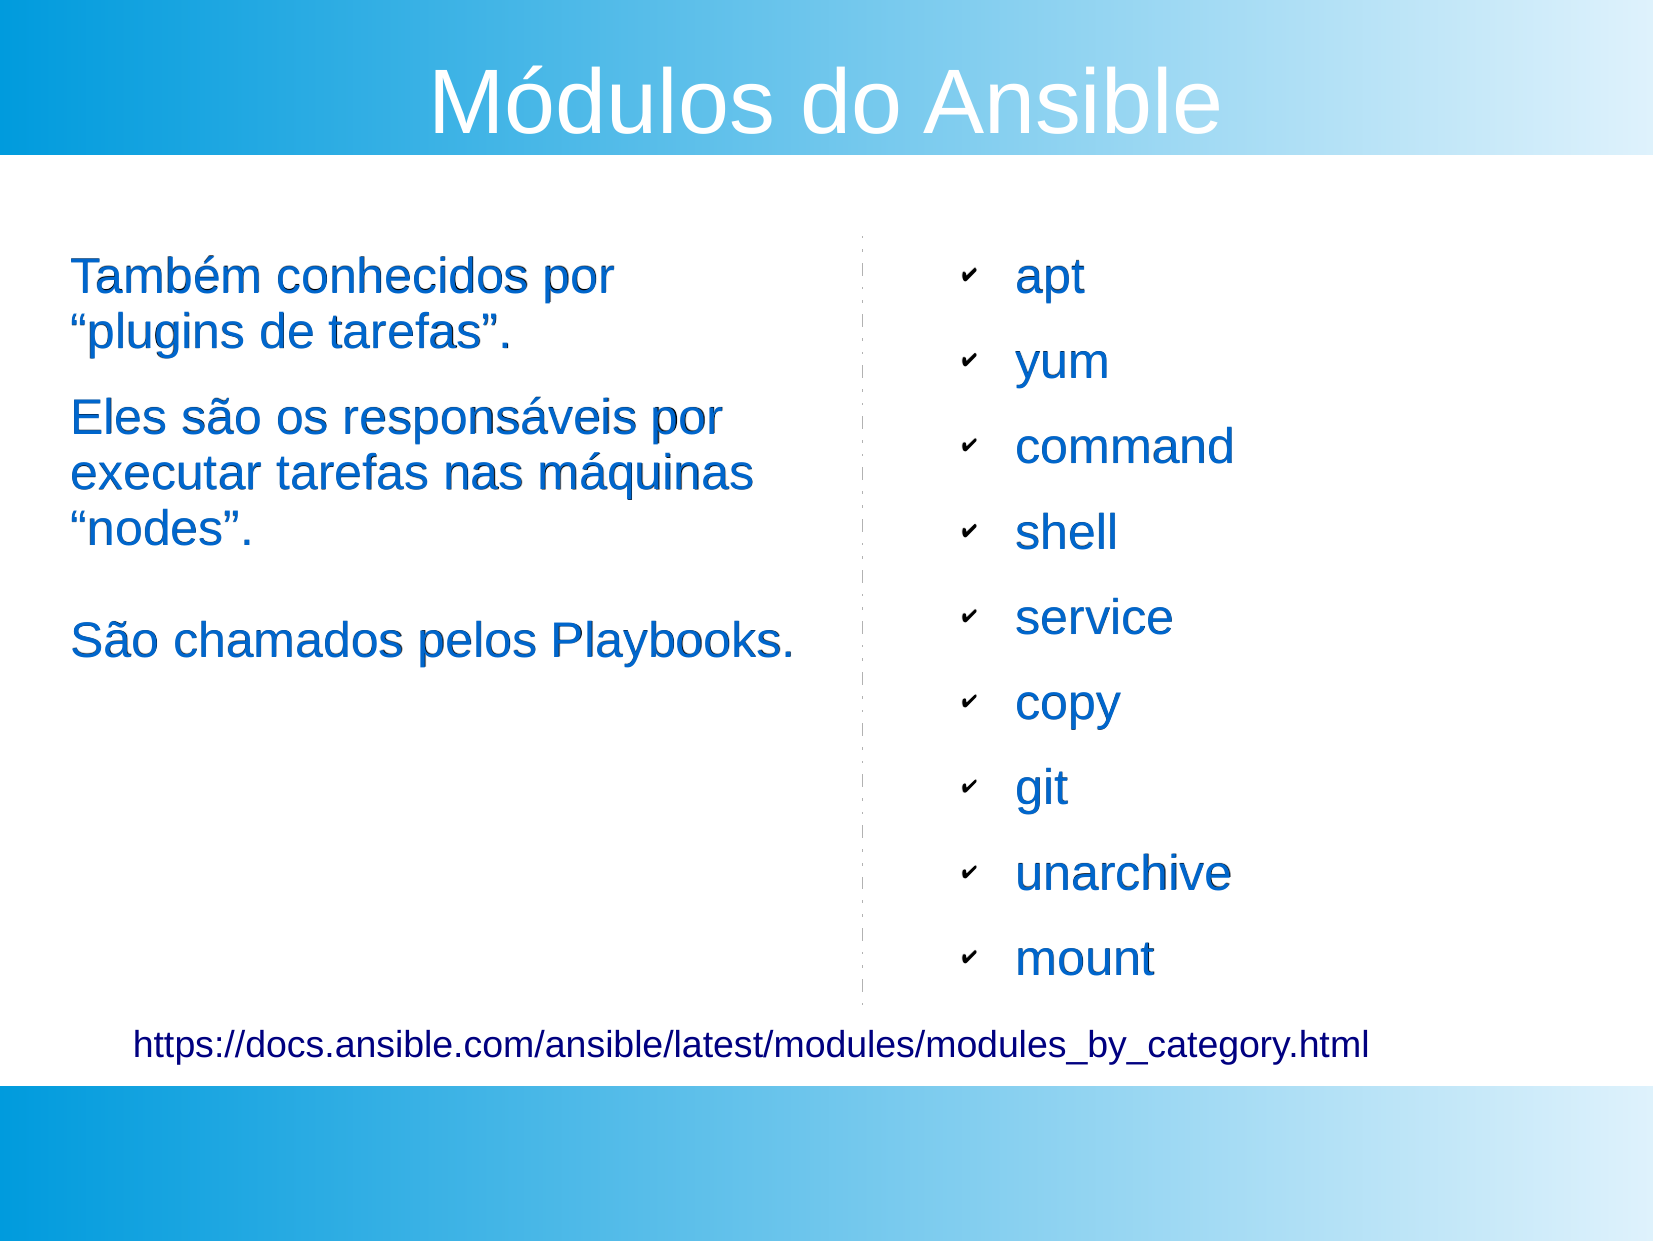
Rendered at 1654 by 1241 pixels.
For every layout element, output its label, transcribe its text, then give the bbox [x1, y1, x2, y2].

list Também conhecidos por “plugins de tarefas”. Eles são os responsáveis por executar tarefas nas máquinas “nodes”. São chamados pelos Playbooks. [70, 248, 798, 968]
title Módulos do Ansible [82, 49, 1571, 155]
list apt yum command shell service copy ­git unarchive mount [944, 248, 1654, 968]
text_box https://docs.ansible.com/ansible/latest/modules/modules_by_category.html [118, 1015, 1571, 1073]
